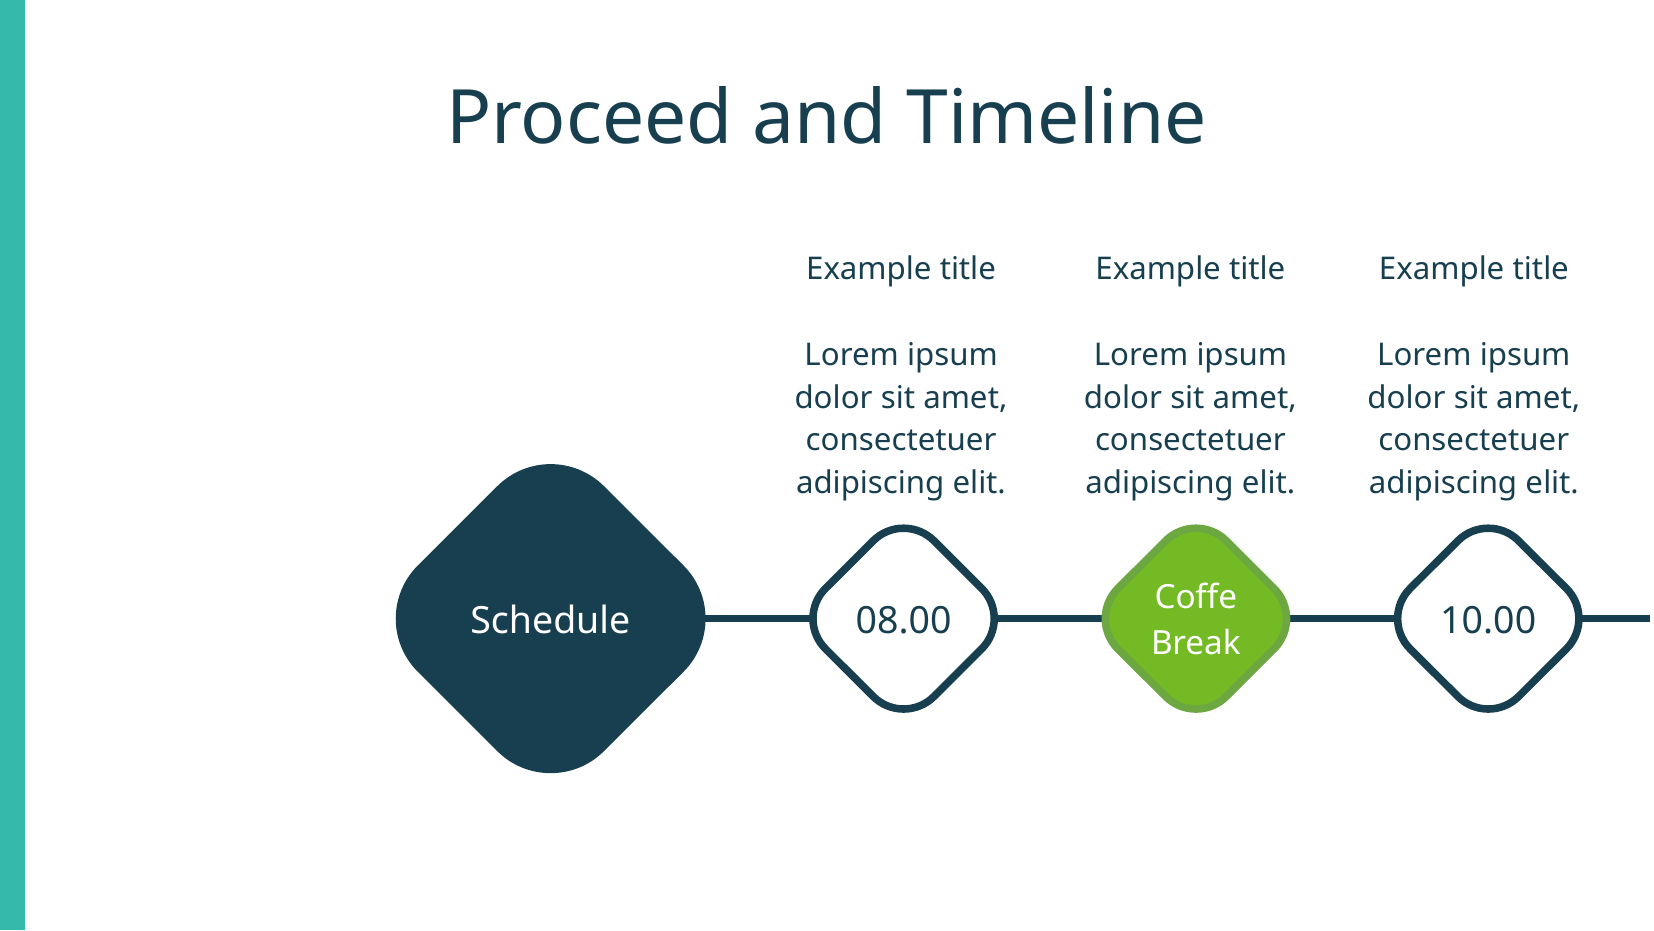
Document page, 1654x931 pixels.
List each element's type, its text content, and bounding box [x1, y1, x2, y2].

text_box Example title Lorem ipsum dolor sit amet, consectetuer adipiscing elit. [1288, 254, 1589, 496]
text_box 08.00 [817, 533, 990, 705]
text_box 10.00 [1402, 533, 1575, 705]
title Proceed and Timeline [82, 37, 1571, 193]
text_box Schedule [404, 472, 698, 765]
text_box Example title Lorem ipsum dolor sit amet, consectetuer adipiscing elit. [1005, 254, 1288, 496]
text_box Coffe Break [1110, 533, 1282, 705]
text_box Example title Lorem ipsum dolor sit amet, consectetuer adipiscing elit. [715, 254, 1005, 496]
